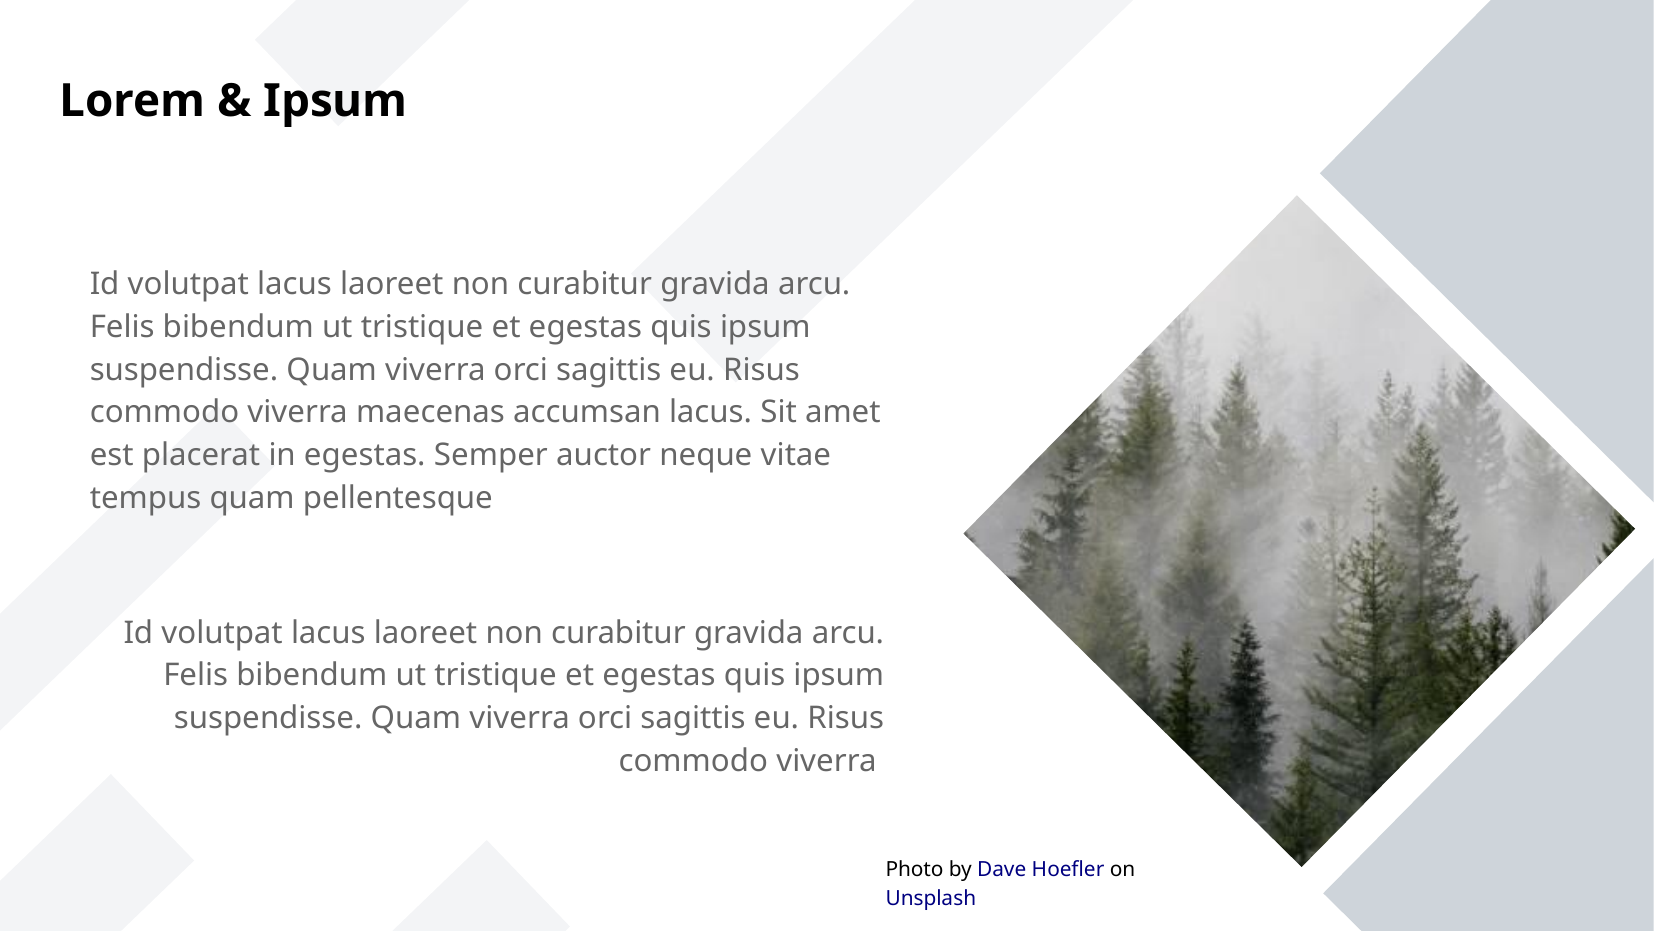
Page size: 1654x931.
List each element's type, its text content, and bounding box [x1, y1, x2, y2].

text_box Photo by Dave Hoefler on Unsplash [870, 846, 1231, 919]
text_box [963, 195, 1636, 867]
text_box Lorem & Ipsum [45, 60, 631, 138]
text_box Id volutpat lacus laoreet non curabitur gravida arcu. Felis bibendum ut tristique et egestas quis ipsum suspendisse. Quam viverra orci sagittis eu. Risus commodo viverra [60, 602, 901, 789]
text_box Id volutpat lacus laoreet non curabitur gravida arcu. Felis bibendum ut tristique et egestas quis ipsum suspendisse. Quam viverra orci sagittis eu. Risus commodo viverra maecenas accumsan lacus. Sit amet est placerat in egestas. Semper auctor neque vitae tempus quam pellentesque [75, 253, 916, 526]
